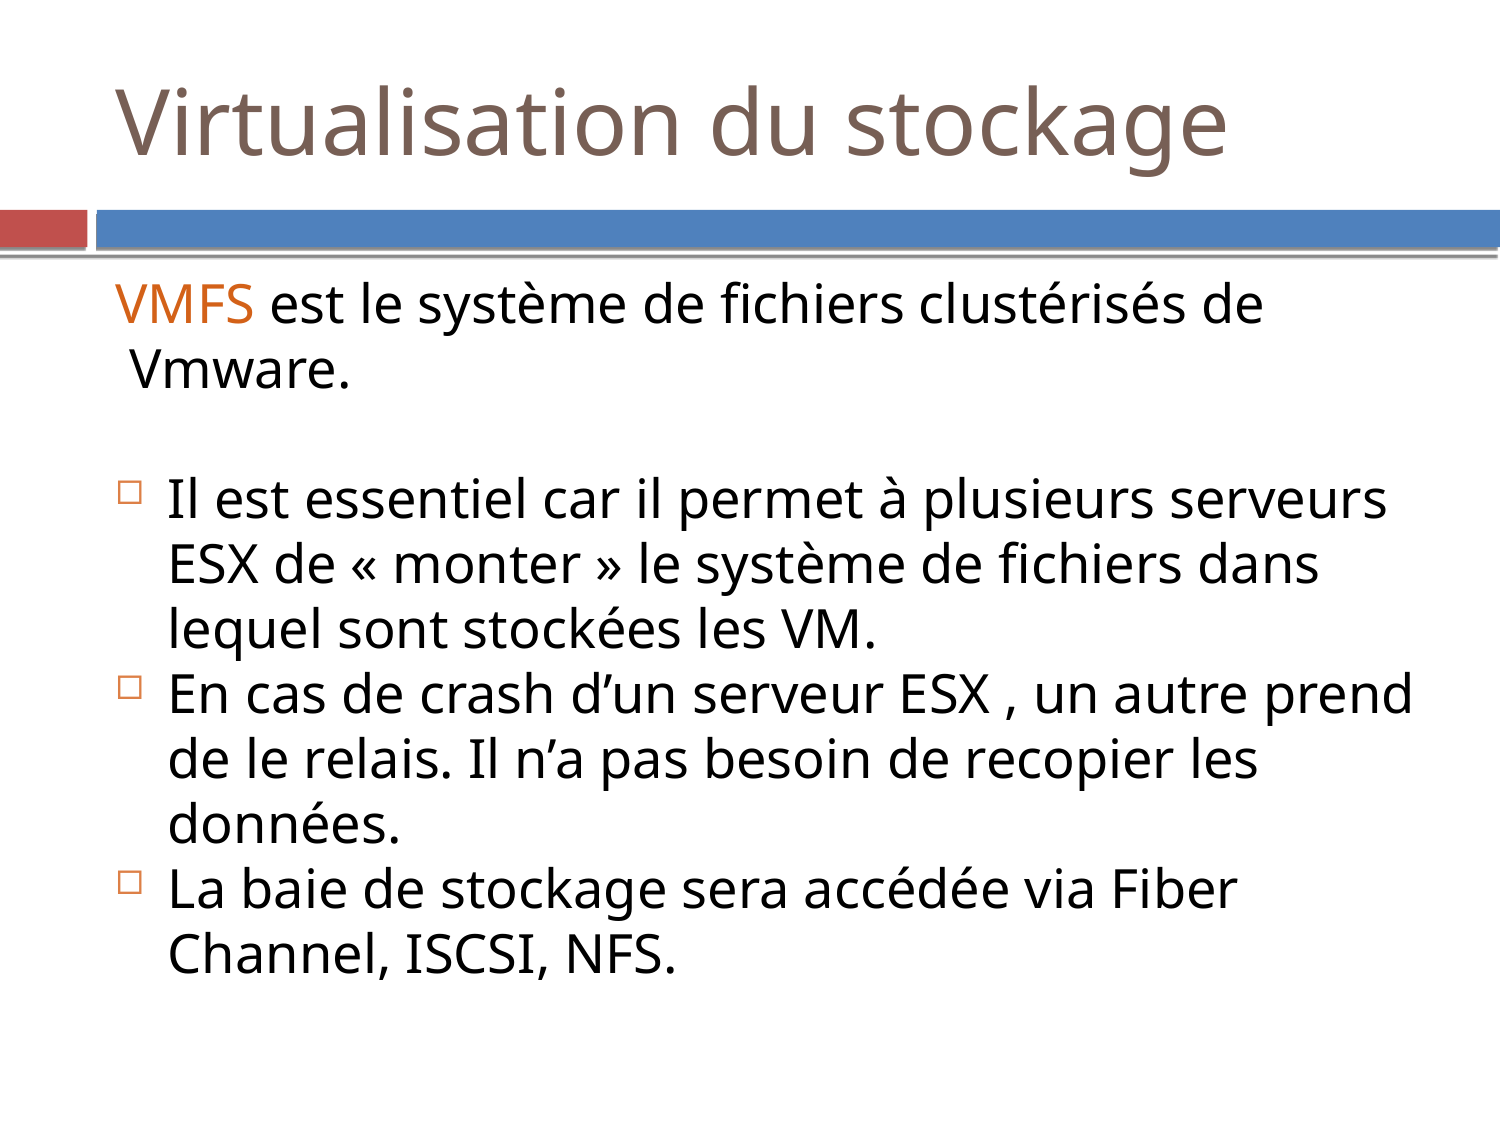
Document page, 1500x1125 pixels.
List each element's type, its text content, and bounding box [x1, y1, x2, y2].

text_box Virtualisation du stockage [100, 37, 1438, 200]
text_box VMFS est le système de fichiers clustérisés de Vmware. Il est essentiel car il permet à plusieurs serveurs ESX de « monter » le système de fichiers dans lequel sont stockées les VM. En cas de crash d’un serveur ESX , un autre prend de le relais. Il n’a pas besoin de recopier les données. La baie de stockage sera accédée via Fiber Channel, ISCSI, NFS. [100, 262, 1438, 1000]
